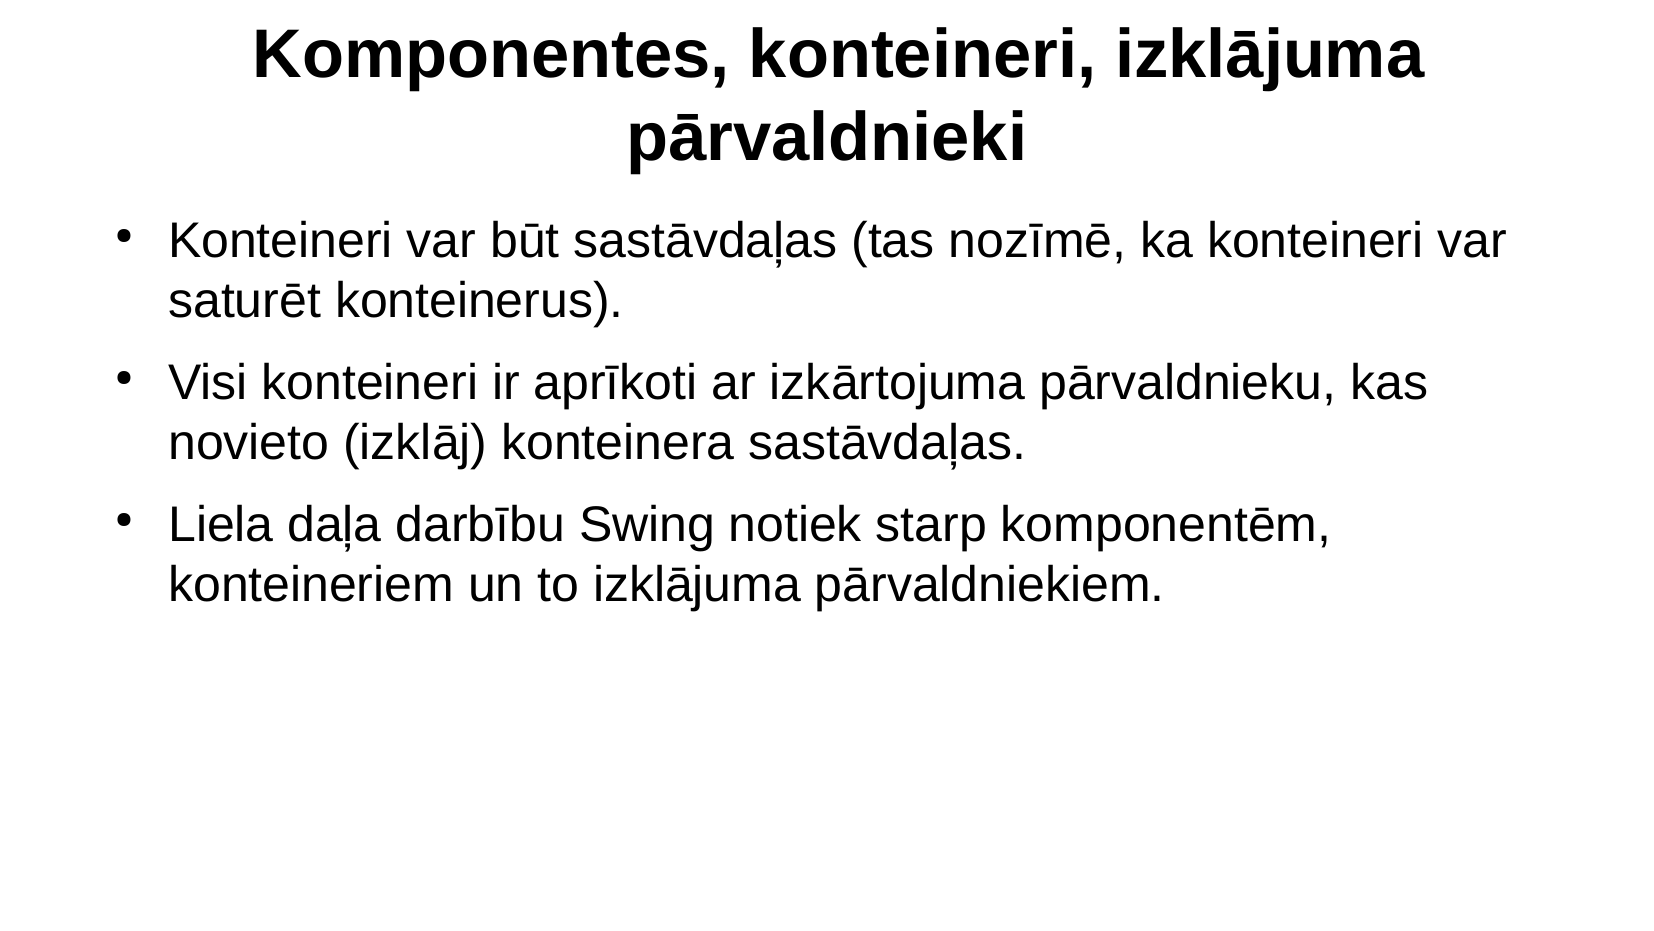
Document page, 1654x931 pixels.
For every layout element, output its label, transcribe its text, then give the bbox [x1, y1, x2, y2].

list Konteineri var būt sastāvdaļas (tas nozīmē, ka konteineri var saturēt konteinerus). Visi konteineri ir aprīkoti ar izkārtojuma pārvaldnieku, kas novieto (izklāj) konteinera sastāvdaļas. Liela daļa darbību Swing notiek starp komponentēm, konteineriem un to izklājuma pārvaldniekiem. [82, 199, 1538, 889]
title Komponentes, konteineri, izklājuma pārvaldnieki [82, 37, 1571, 147]
